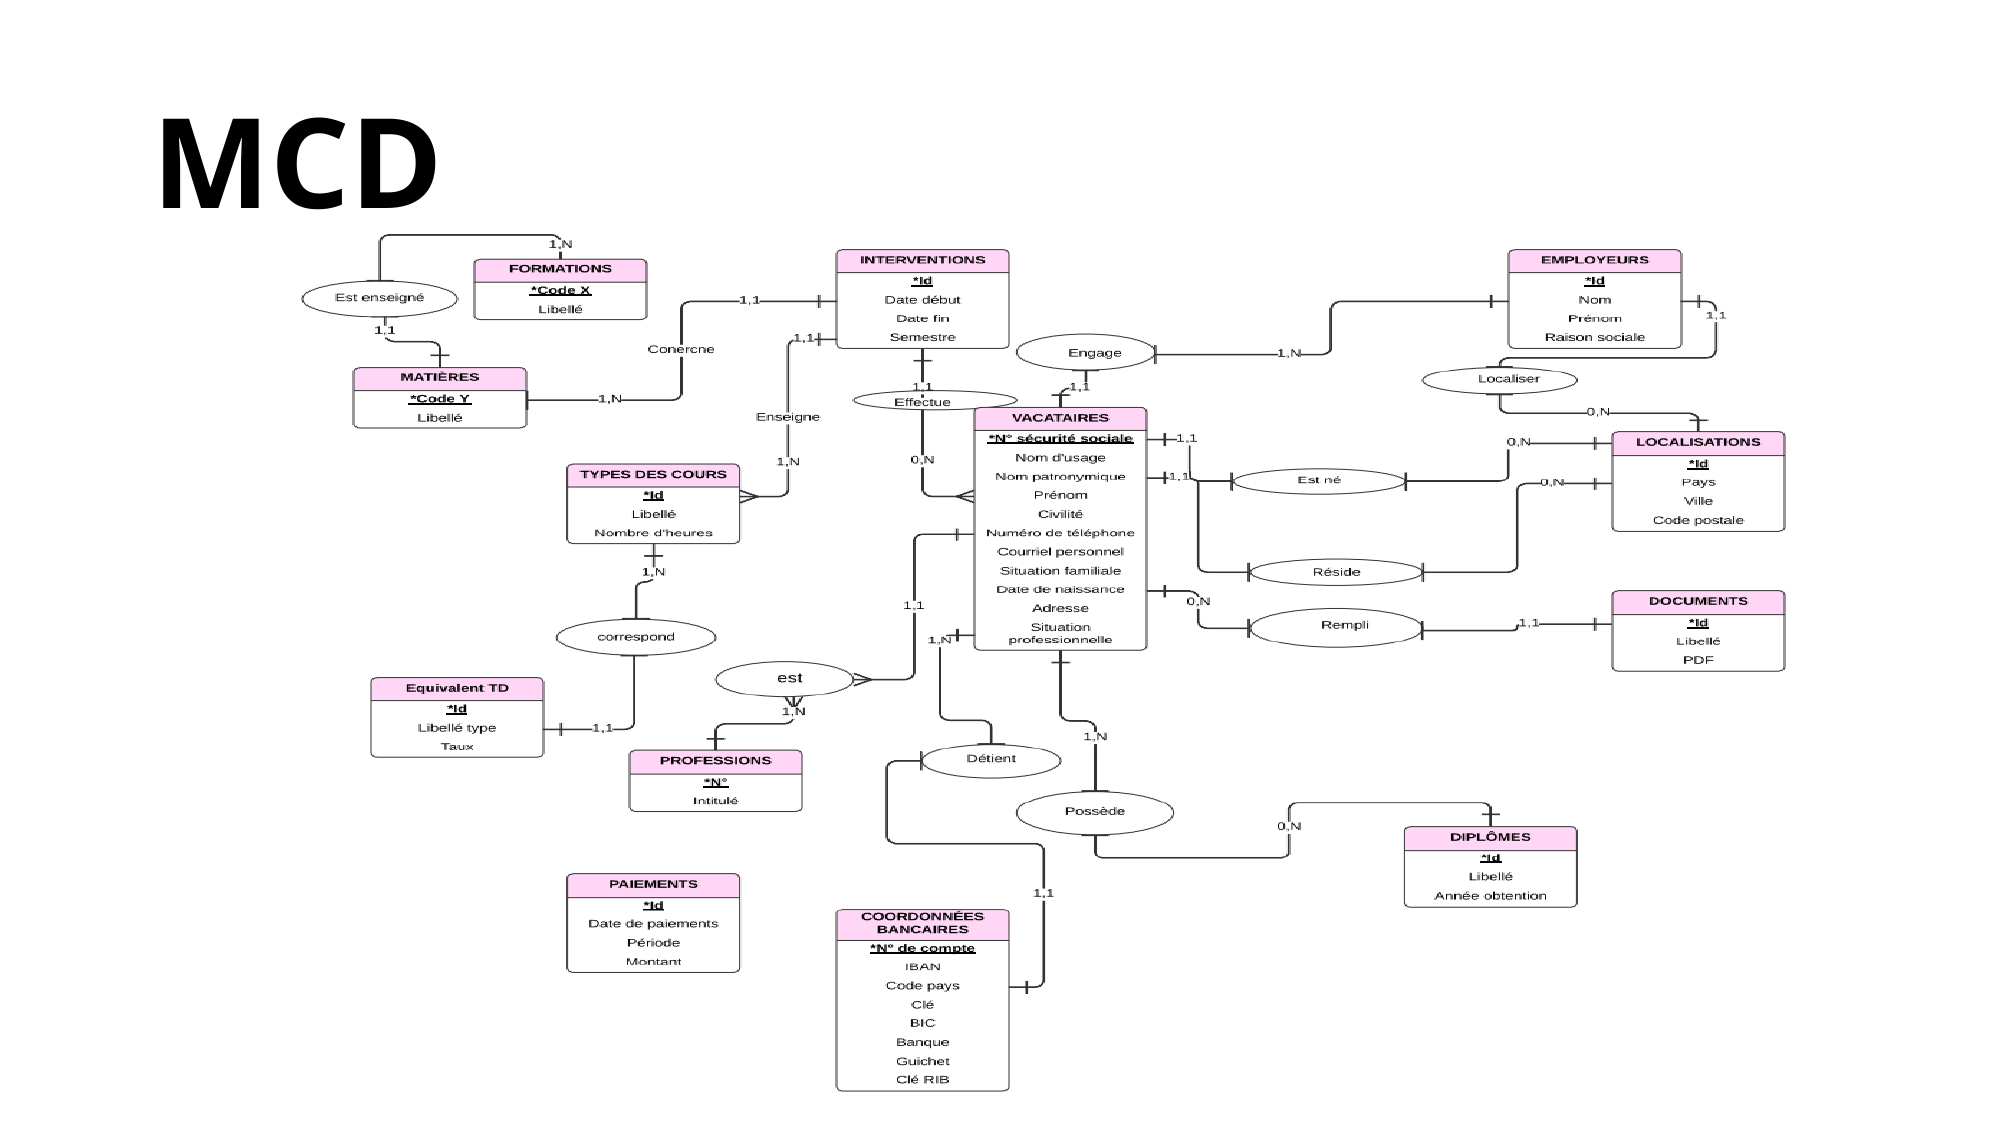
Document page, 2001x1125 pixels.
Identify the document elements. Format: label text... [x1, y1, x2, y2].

picture [225, 210, 1836, 1125]
title MCD [137, 59, 1863, 278]
